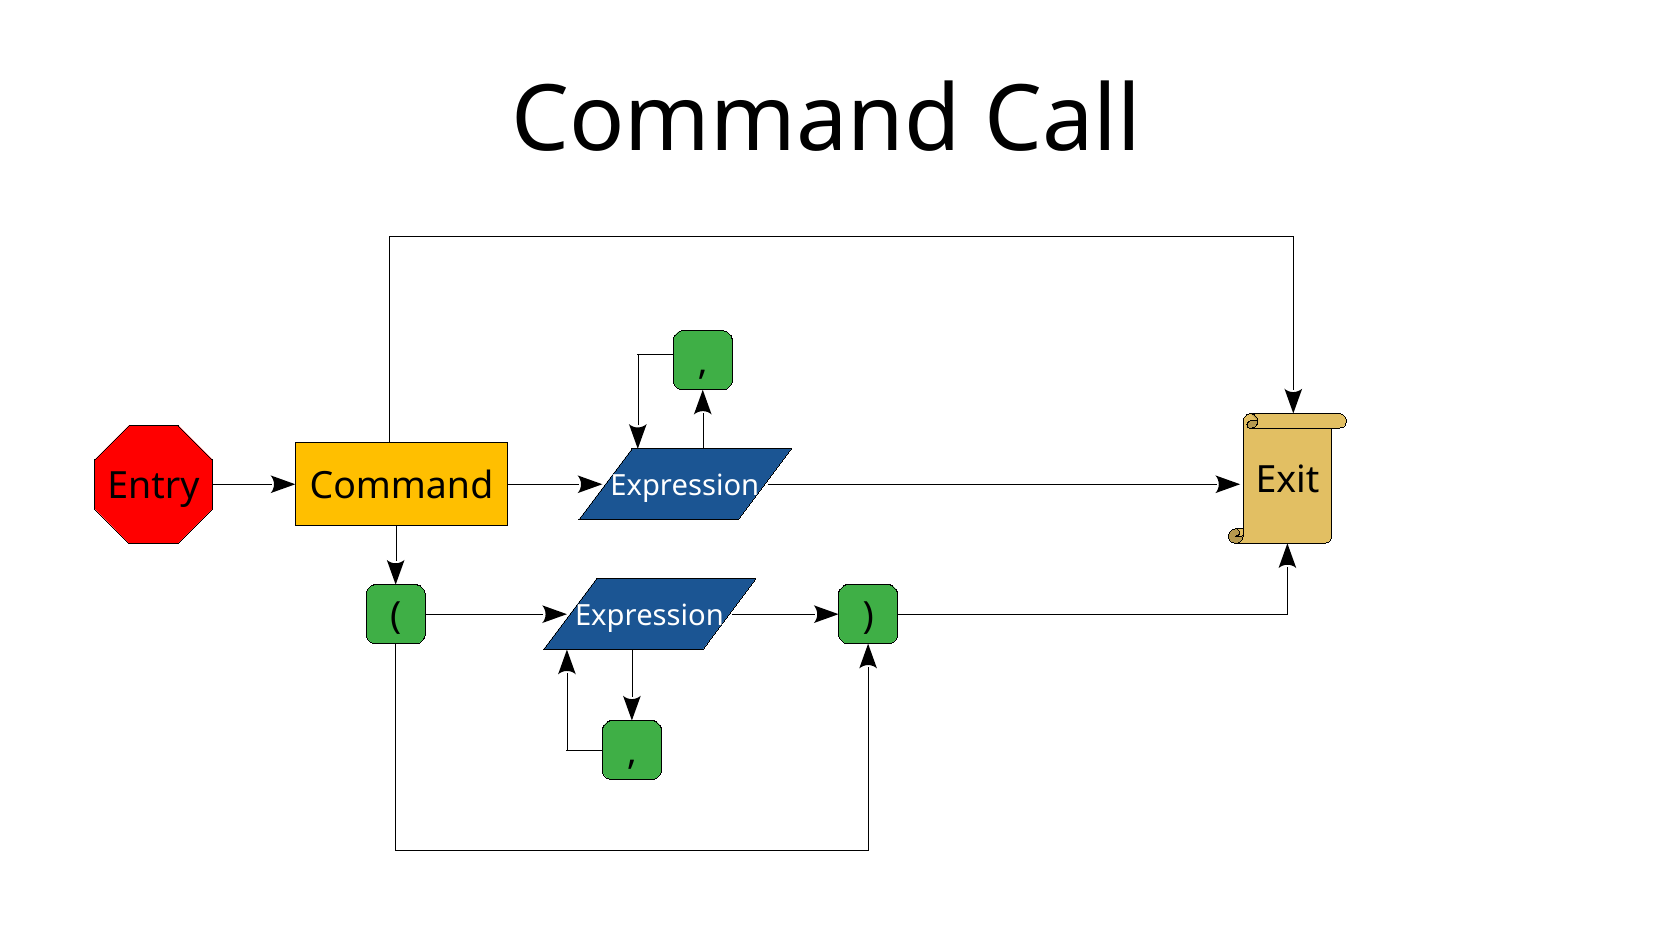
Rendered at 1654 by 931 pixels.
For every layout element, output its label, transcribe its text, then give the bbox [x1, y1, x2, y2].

text_box Entry [94, 425, 213, 544]
title Command Call [82, 37, 1571, 193]
text_box ) [838, 584, 898, 644]
text_box Command [295, 442, 508, 526]
text_box , [673, 330, 733, 390]
text_box ( [366, 584, 426, 644]
text_box Exit [1253, 413, 1347, 428]
text_box Expression [543, 578, 756, 650]
text_box Exit [1238, 413, 1332, 544]
text_box Expression [578, 448, 792, 520]
text_box , [602, 720, 662, 780]
